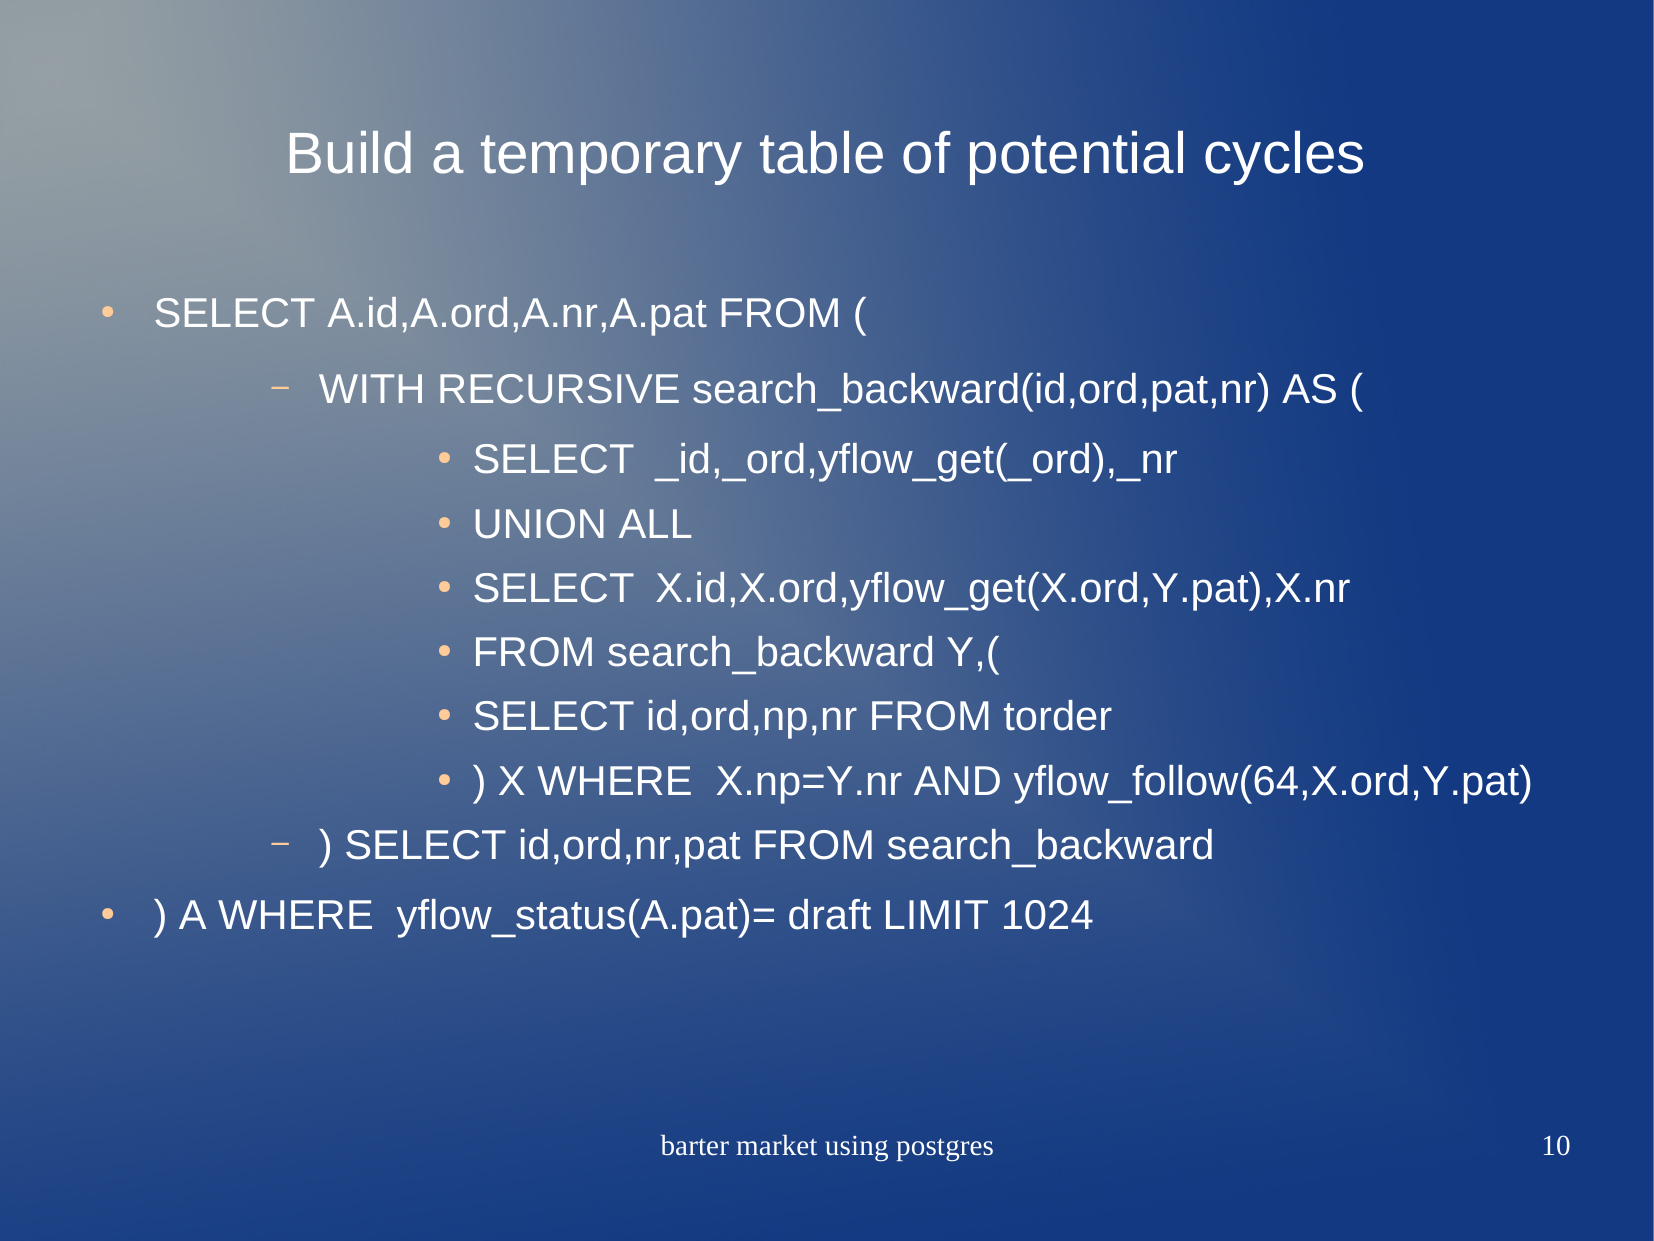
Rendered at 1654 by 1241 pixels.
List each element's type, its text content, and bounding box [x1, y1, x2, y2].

list SELECT A.id,A.ord,A.nr,A.pat FROM ( WITH RECURSIVE search_backward(id,ord,pat,nr) AS ( SELECT _id,_ord,yflow_get(_ord),_nr UNION ALL SELECT X.id,X.ord,yflow_get(X.ord,Y.pat),X.nr FROM search_backward Y,( SELECT id,ord,np,nr FROM torder ) X WHERE X.np=Y.nr AND yflow_follow(64,X.ord,Y.pat) ) SELECT id,ord,nr,pat FROM search_backward ) A WHERE yflow_status(A.pat)= draft LIMIT 1024 [82, 290, 1571, 1052]
title Build a temporary table of potential cycles [82, 49, 1571, 257]
picture [0, 0, 1654, 1241]
